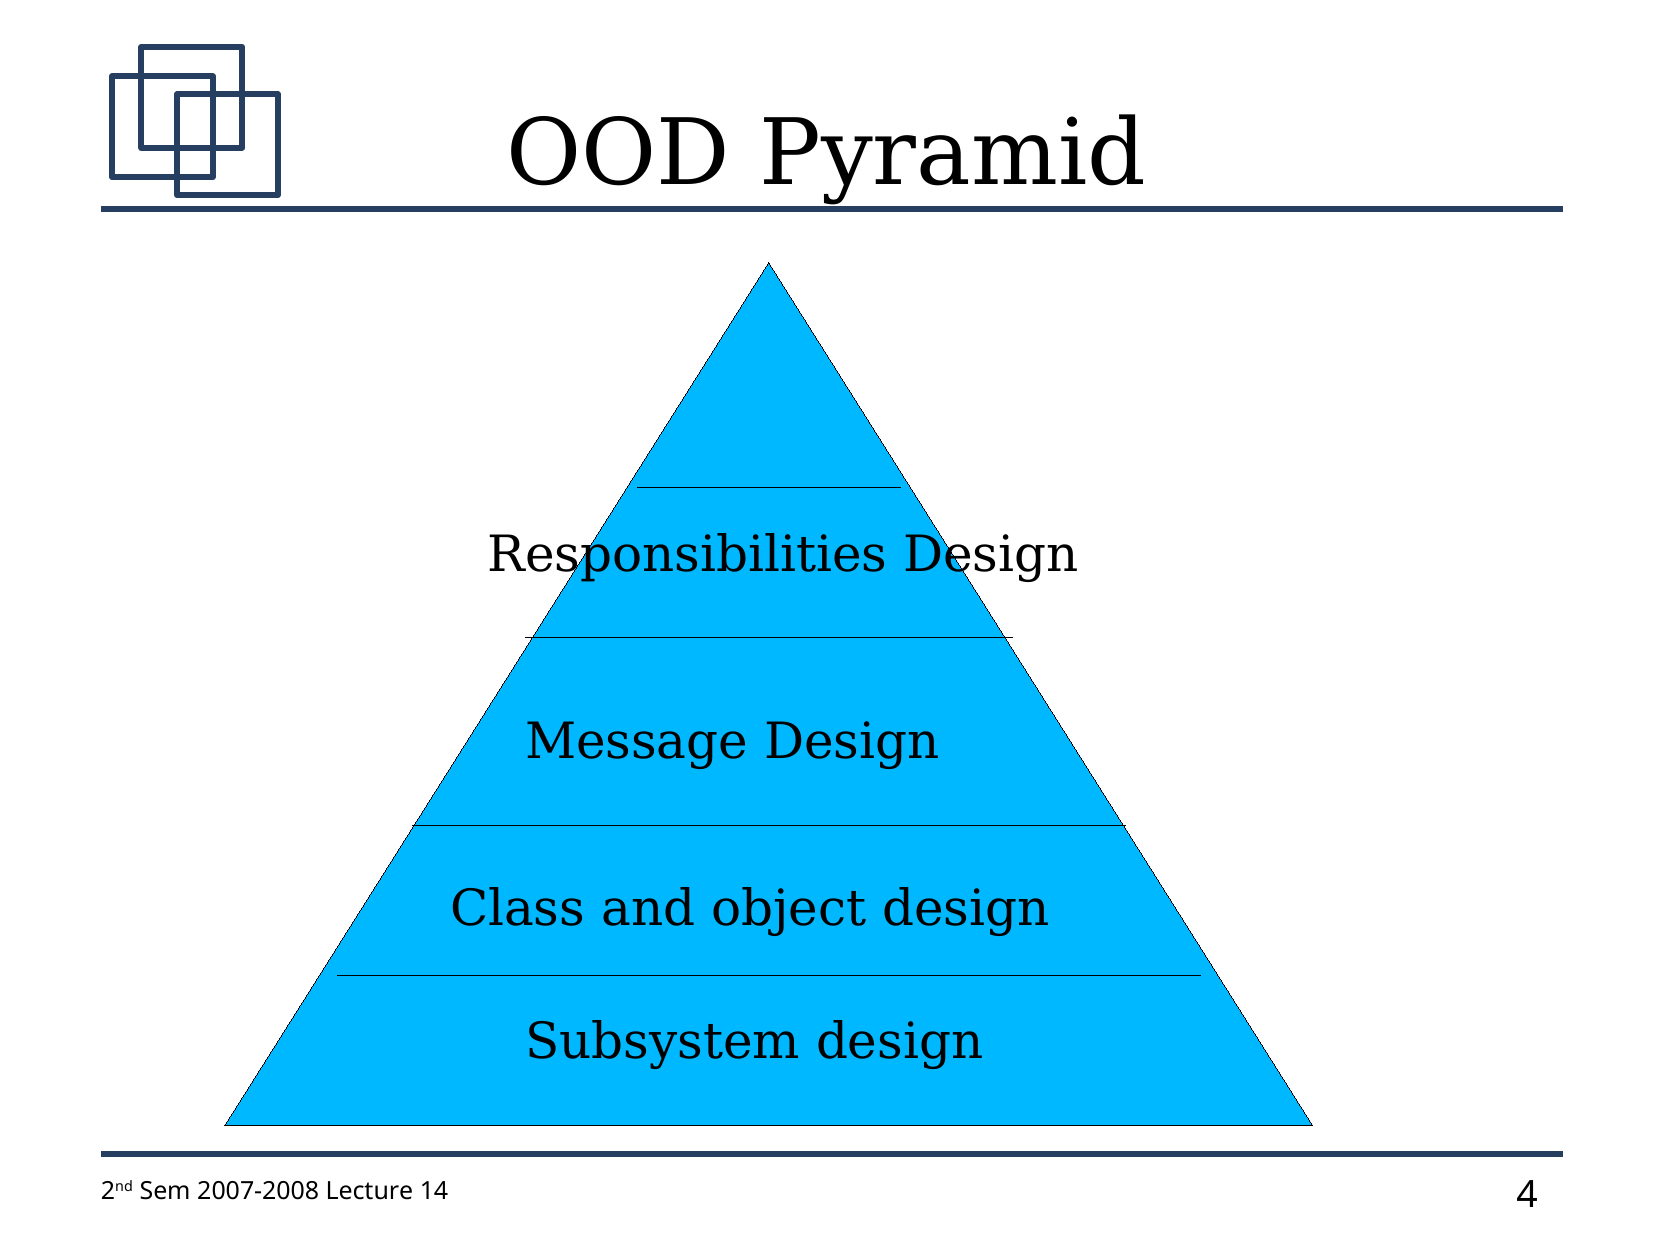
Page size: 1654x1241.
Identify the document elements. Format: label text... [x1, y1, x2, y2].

title OOD Pyramid [82, 49, 1571, 257]
text_box [224, 826, 1313, 1126]
text_box Responsibilities Design [487, 525, 1126, 584]
text_box [532, 584, 1005, 637]
text_box [603, 262, 935, 525]
text_box Subsystem design [525, 1012, 1088, 1071]
text_box [414, 638, 1124, 825]
text_box Message Design [525, 712, 1013, 771]
text_box Class and object design [450, 879, 1088, 938]
